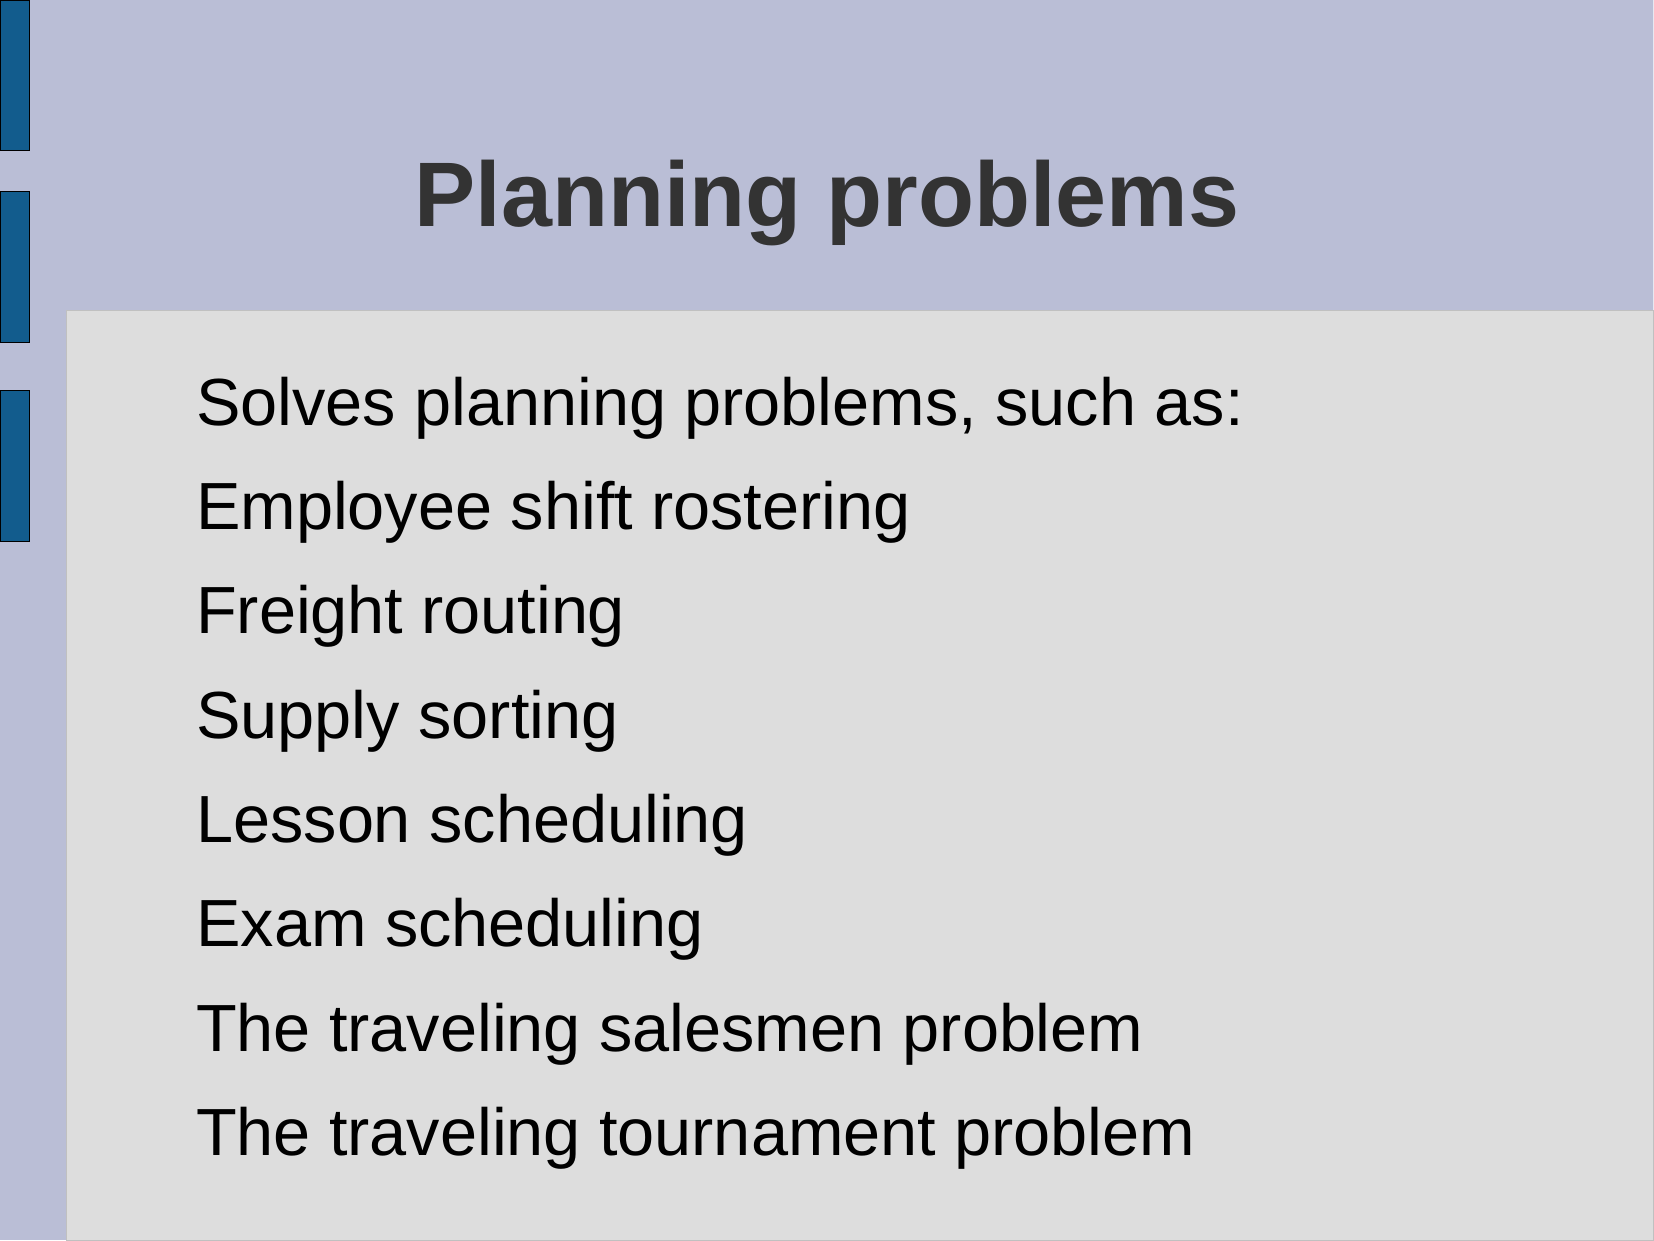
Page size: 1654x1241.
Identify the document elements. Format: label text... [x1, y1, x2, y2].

title Planning problems [121, 91, 1534, 299]
list Solves planning problems, such as: Employee shift rostering Freight routing Supply sorting Lesson scheduling Exam scheduling The traveling salesmen problem The traveling tournament problem [178, 364, 1570, 1170]
